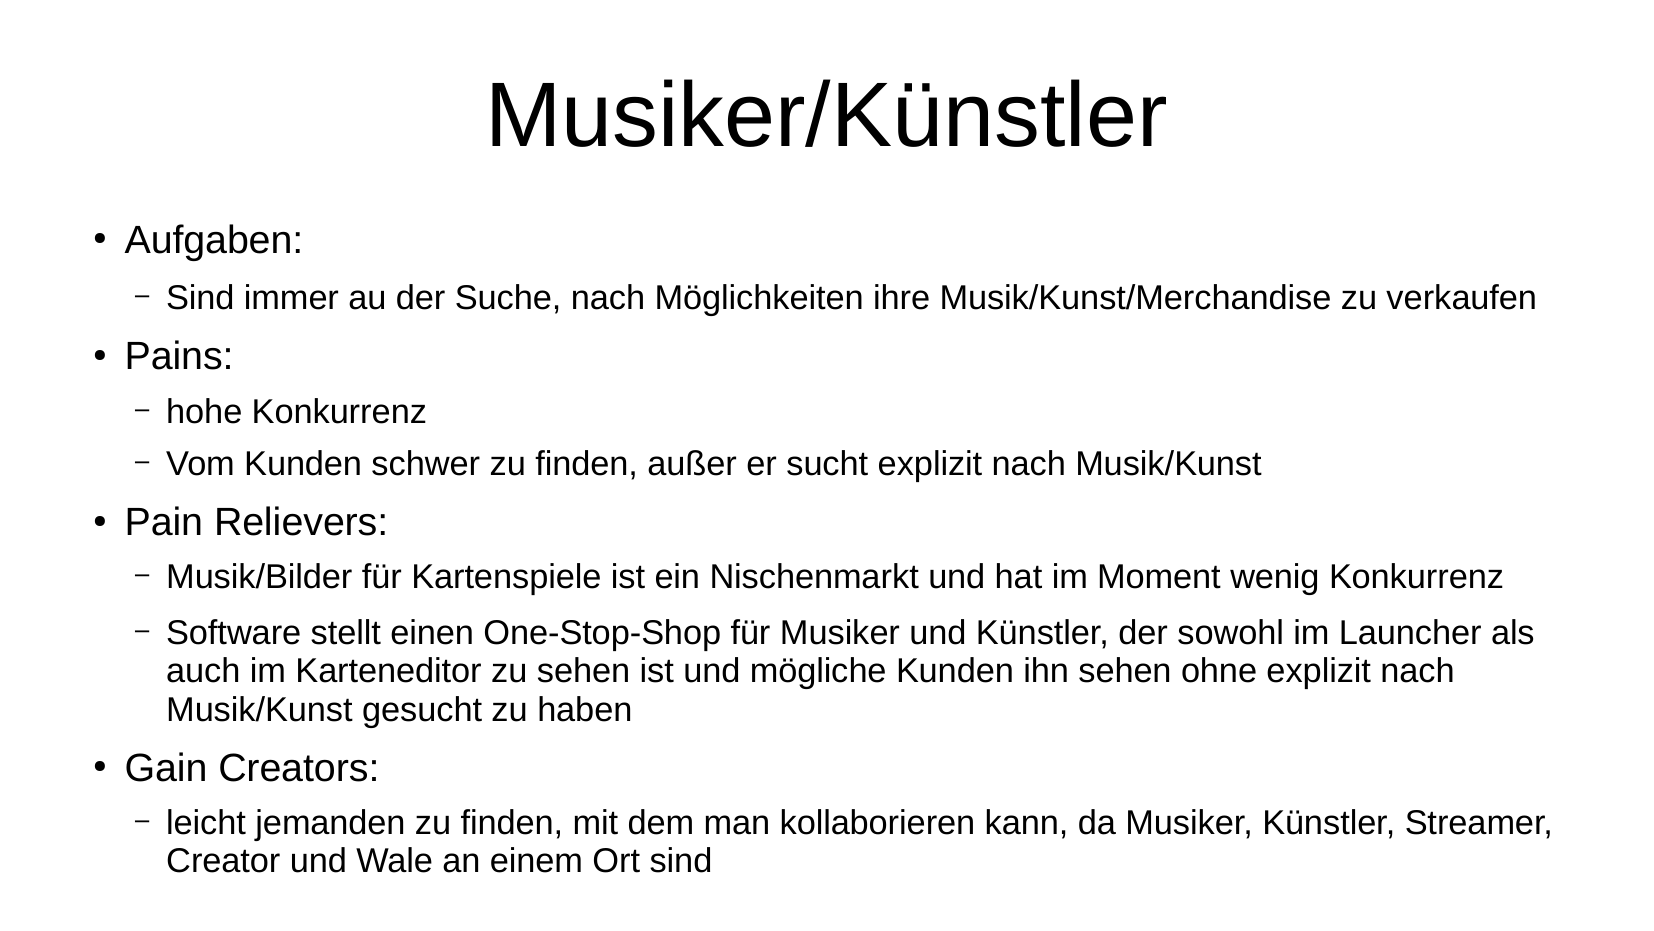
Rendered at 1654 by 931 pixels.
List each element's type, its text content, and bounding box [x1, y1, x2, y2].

title Musiker/Künstler [82, 37, 1571, 193]
list Aufgaben: Sind immer au der Suche, nach Möglichkeiten ihre Musik/Kunst/Merchandise zu verkaufen Pains: hohe Konkurrenz Vom Kunden schwer zu finden, außer er sucht explizit nach Musik/Kunst Pain Relievers: Musik/Bilder für Kartenspiele ist ein Nischenmarkt und hat im Moment wenig Konkurrenz Software stellt einen One-Stop-Shop für Musiker und Künstler, der sowohl im Launcher als auch im Karteneditor zu sehen ist und mögliche Kunden ihn sehen ohne explizit nach Musik/Kunst gesucht zu haben Gain Creators: leicht jemanden zu finden, mit dem man kollaborieren kann, da Musiker, Künstler, Streamer, Creator und Wale an einem Ort sind [82, 217, 1571, 916]
